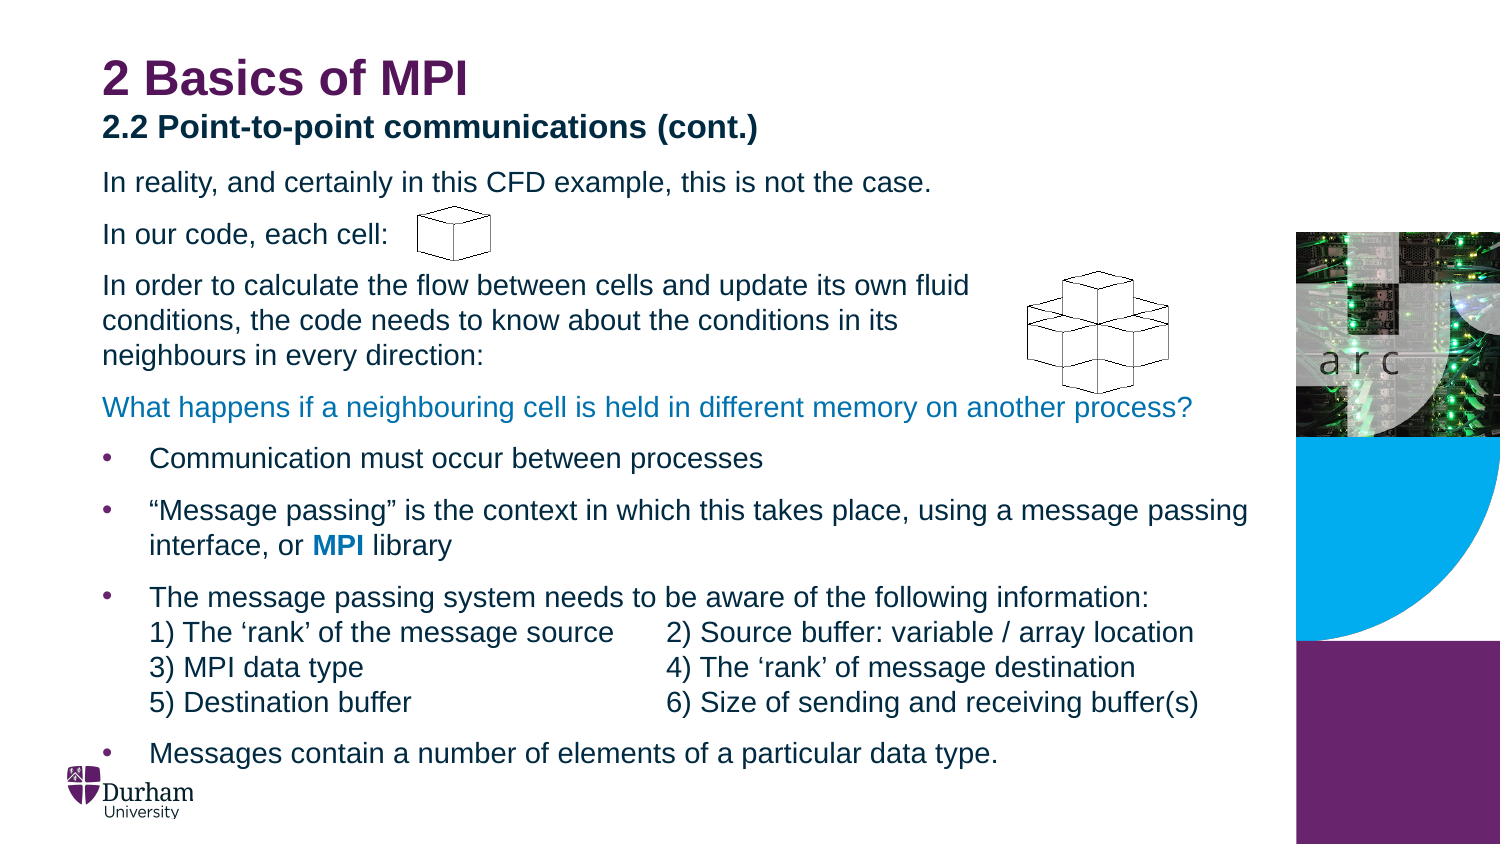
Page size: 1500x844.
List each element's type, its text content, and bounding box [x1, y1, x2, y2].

picture [417, 205, 491, 261]
picture [67, 766, 193, 819]
picture [1296, 232, 1500, 436]
picture [1027, 270, 1169, 394]
list In reality, and certainly in this CFD example, this is not the case. In our code, each cell: In order to calculate the flow between cells and update its own fluid conditions, the code needs to know about the conditions in its neighbours in every direction: What happens if a neighbouring cell is held in different memory on another process? Communication must occur between processes “Message passing” is the context in which this takes place, using a message passing interface, or MPI library The message passing system needs to be aware of the following information: 1) The ‘rank’ of the message source 2) Source buffer: variable / array location 3) MPI data type 4) The ‘rank’ of message destination 5) Destination buffer 6) Size of sending and receiving buffer(s) Messages contain a number of elements of a particular data type. [101, 163, 1258, 502]
title 2 Basics of MPI 2.2 Point-to-point communications (cont.) [101, 45, 1399, 187]
picture [1332, 467, 1500, 640]
text_box [1296, 640, 1500, 844]
